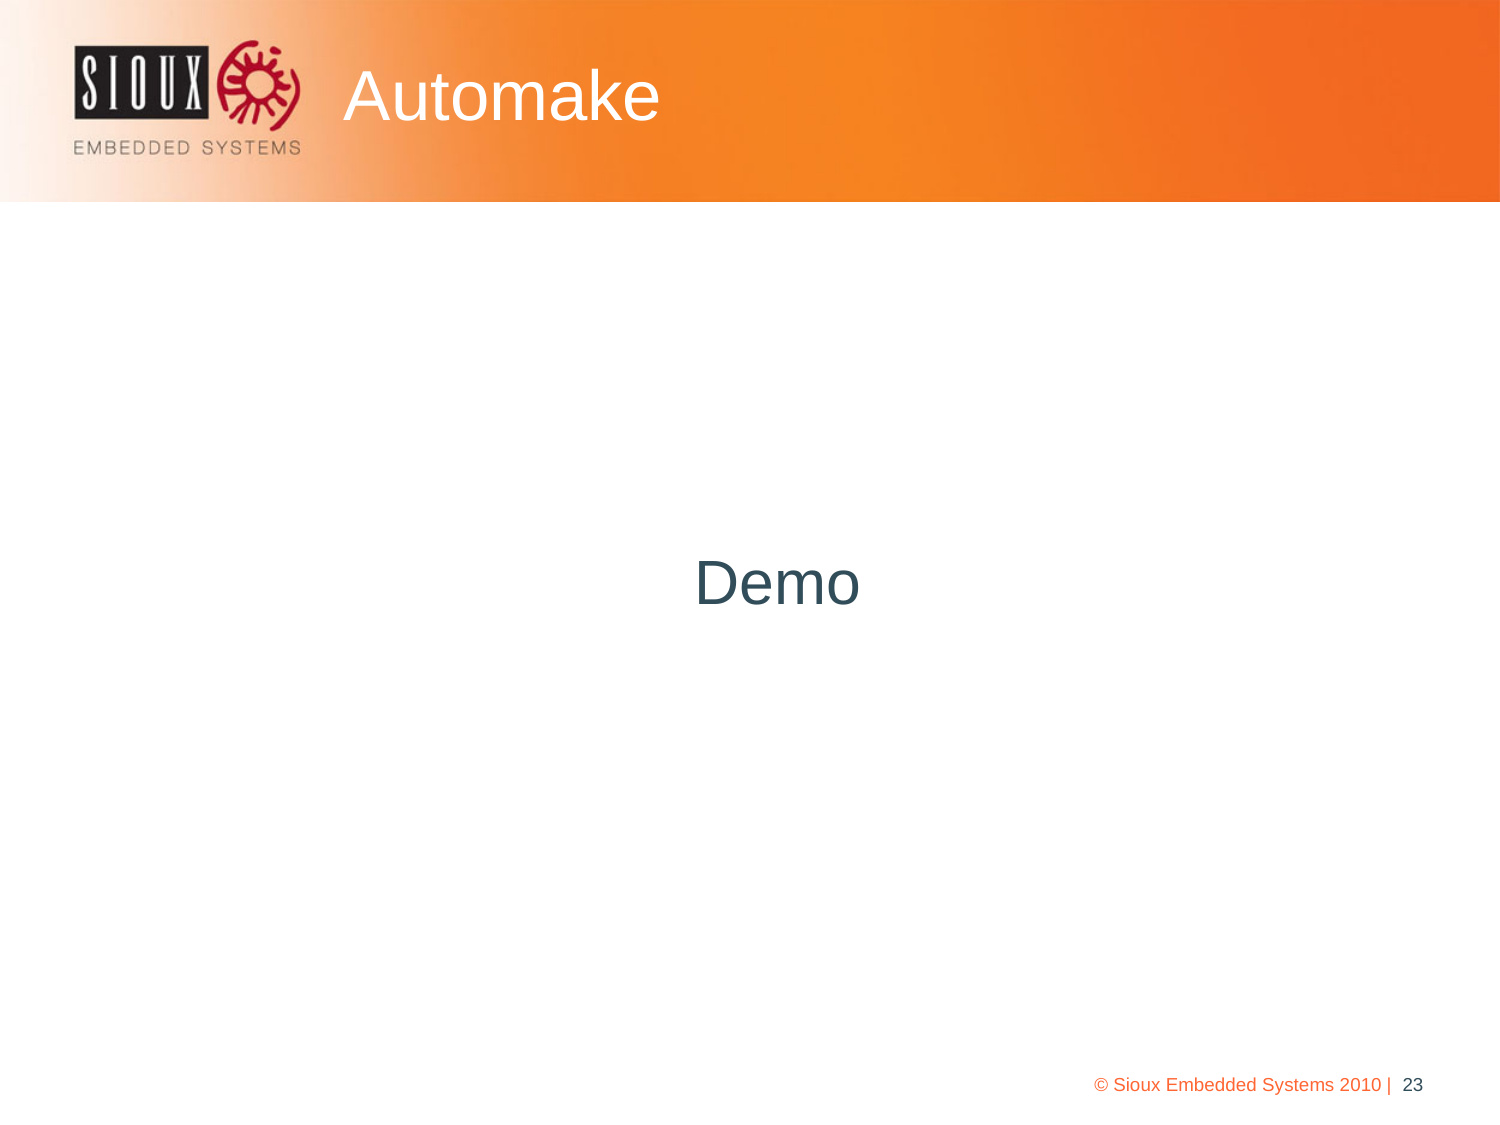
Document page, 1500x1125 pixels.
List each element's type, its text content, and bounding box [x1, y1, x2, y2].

title Automake [329, 37, 1424, 163]
picture [0, 0, 1500, 202]
list Demo [75, 262, 1426, 1005]
